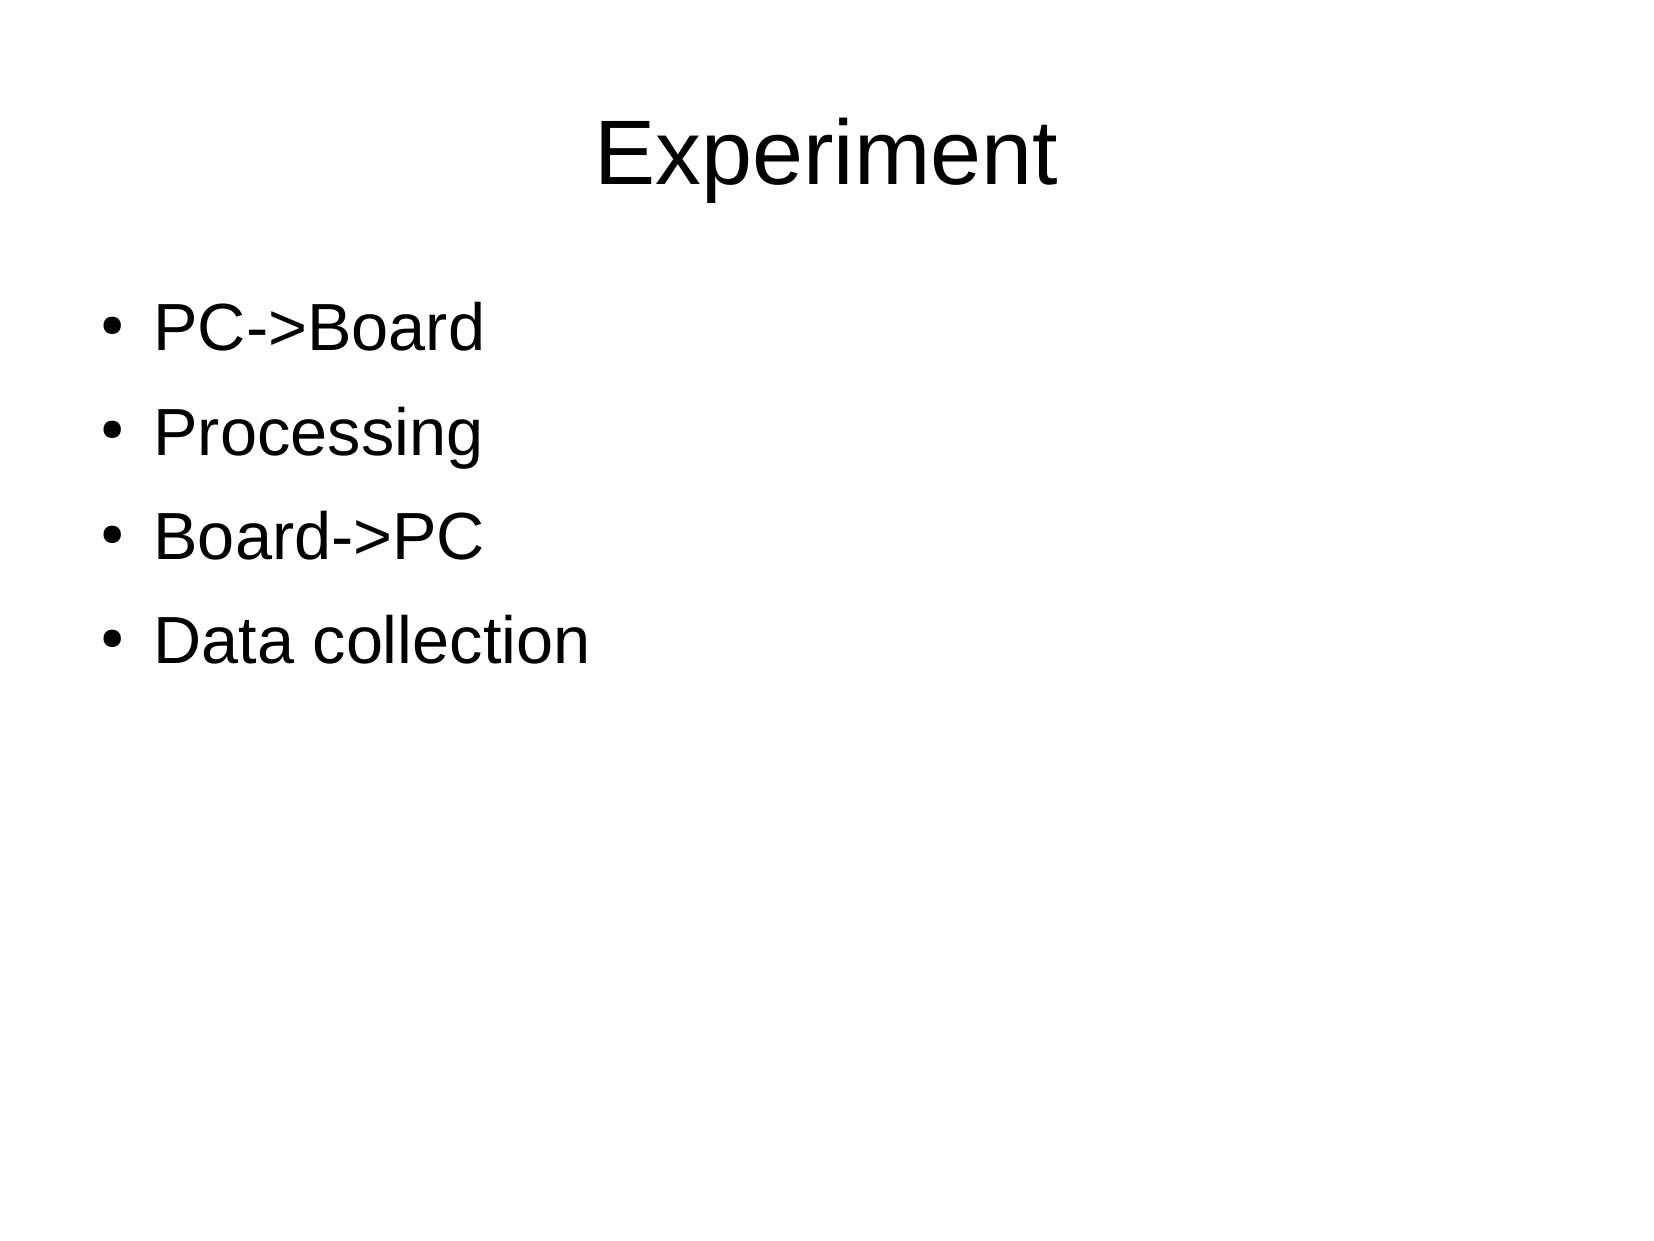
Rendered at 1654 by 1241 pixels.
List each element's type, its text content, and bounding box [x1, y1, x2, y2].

title Experiment [82, 49, 1571, 257]
list PC->Board Processing Board->PC Data collection [82, 290, 1571, 1109]
